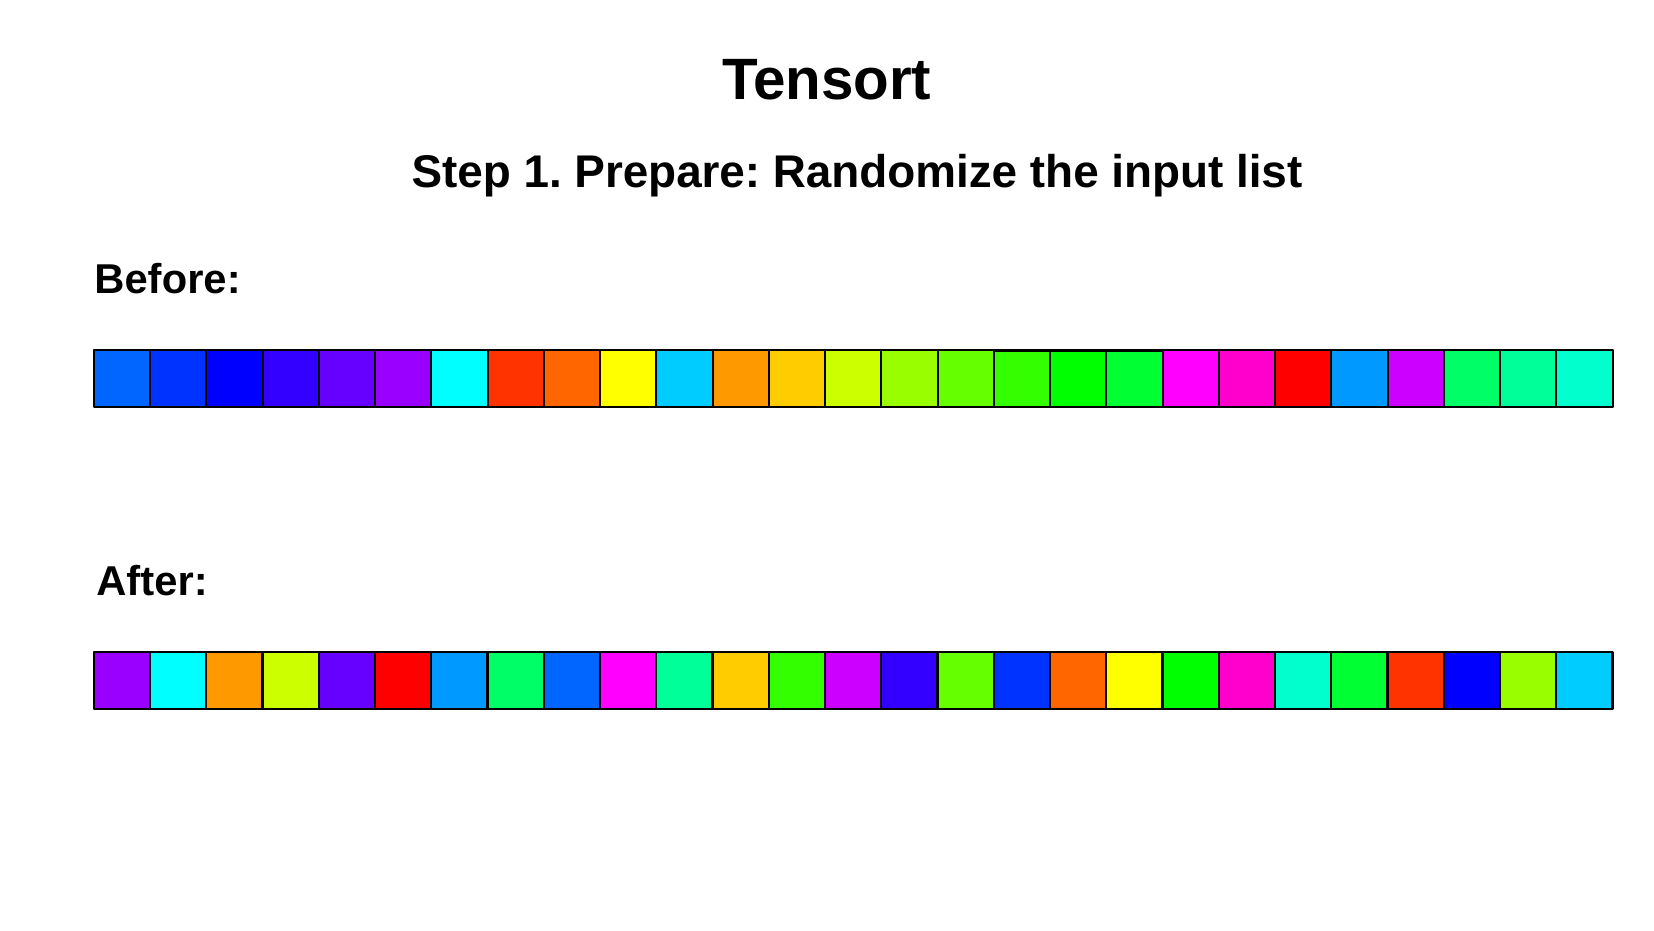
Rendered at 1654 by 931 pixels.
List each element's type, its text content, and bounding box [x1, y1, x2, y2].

title Tensort [82, 2, 1571, 158]
subtitle Before: [23, 222, 312, 336]
text_box After: [8, 525, 297, 638]
text_box Step 1. Prepare: Randomize the input list [396, 138, 1372, 257]
text_box [93, 350, 1556, 407]
text_box [1331, 652, 1613, 709]
text_box [93, 652, 1275, 709]
